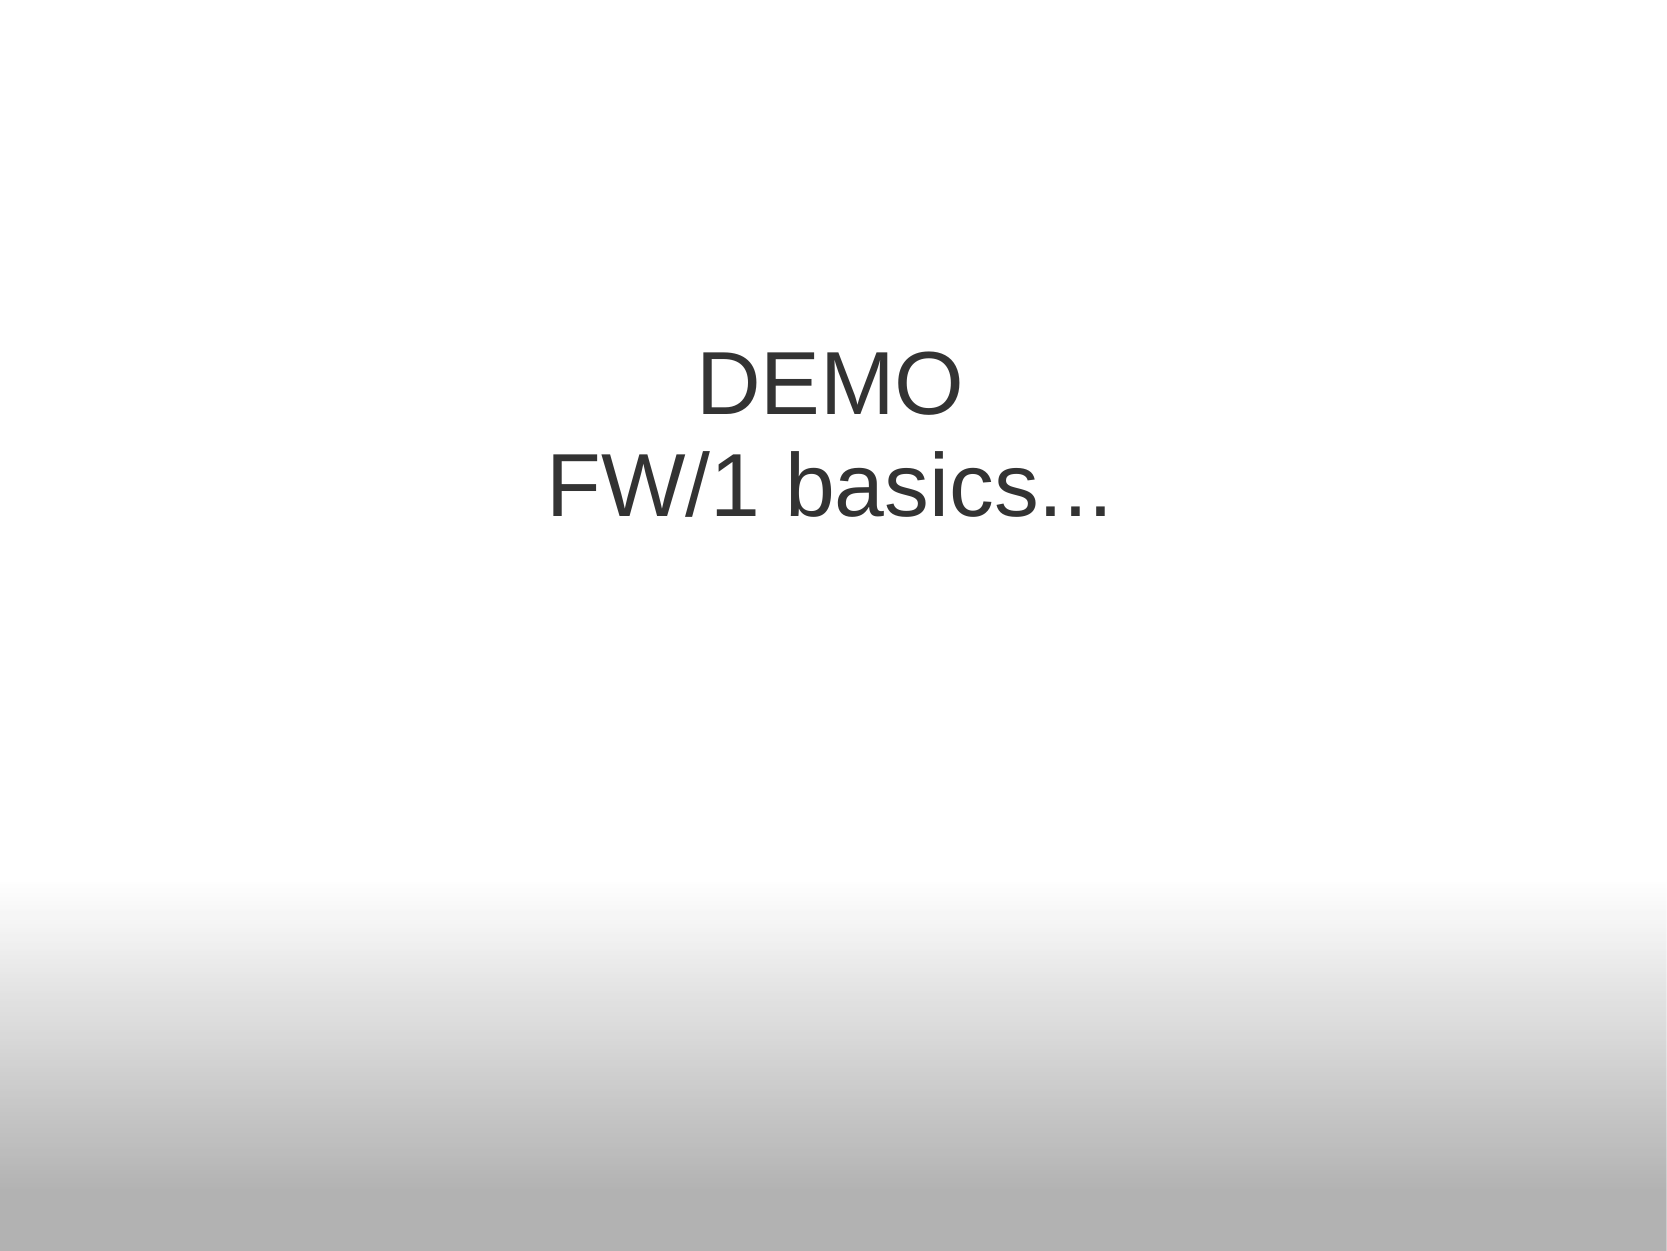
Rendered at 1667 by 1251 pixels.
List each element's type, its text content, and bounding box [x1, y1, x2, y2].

title DEMO FW/1 basics... [37, 332, 1623, 538]
picture [0, 0, 1667, 1251]
